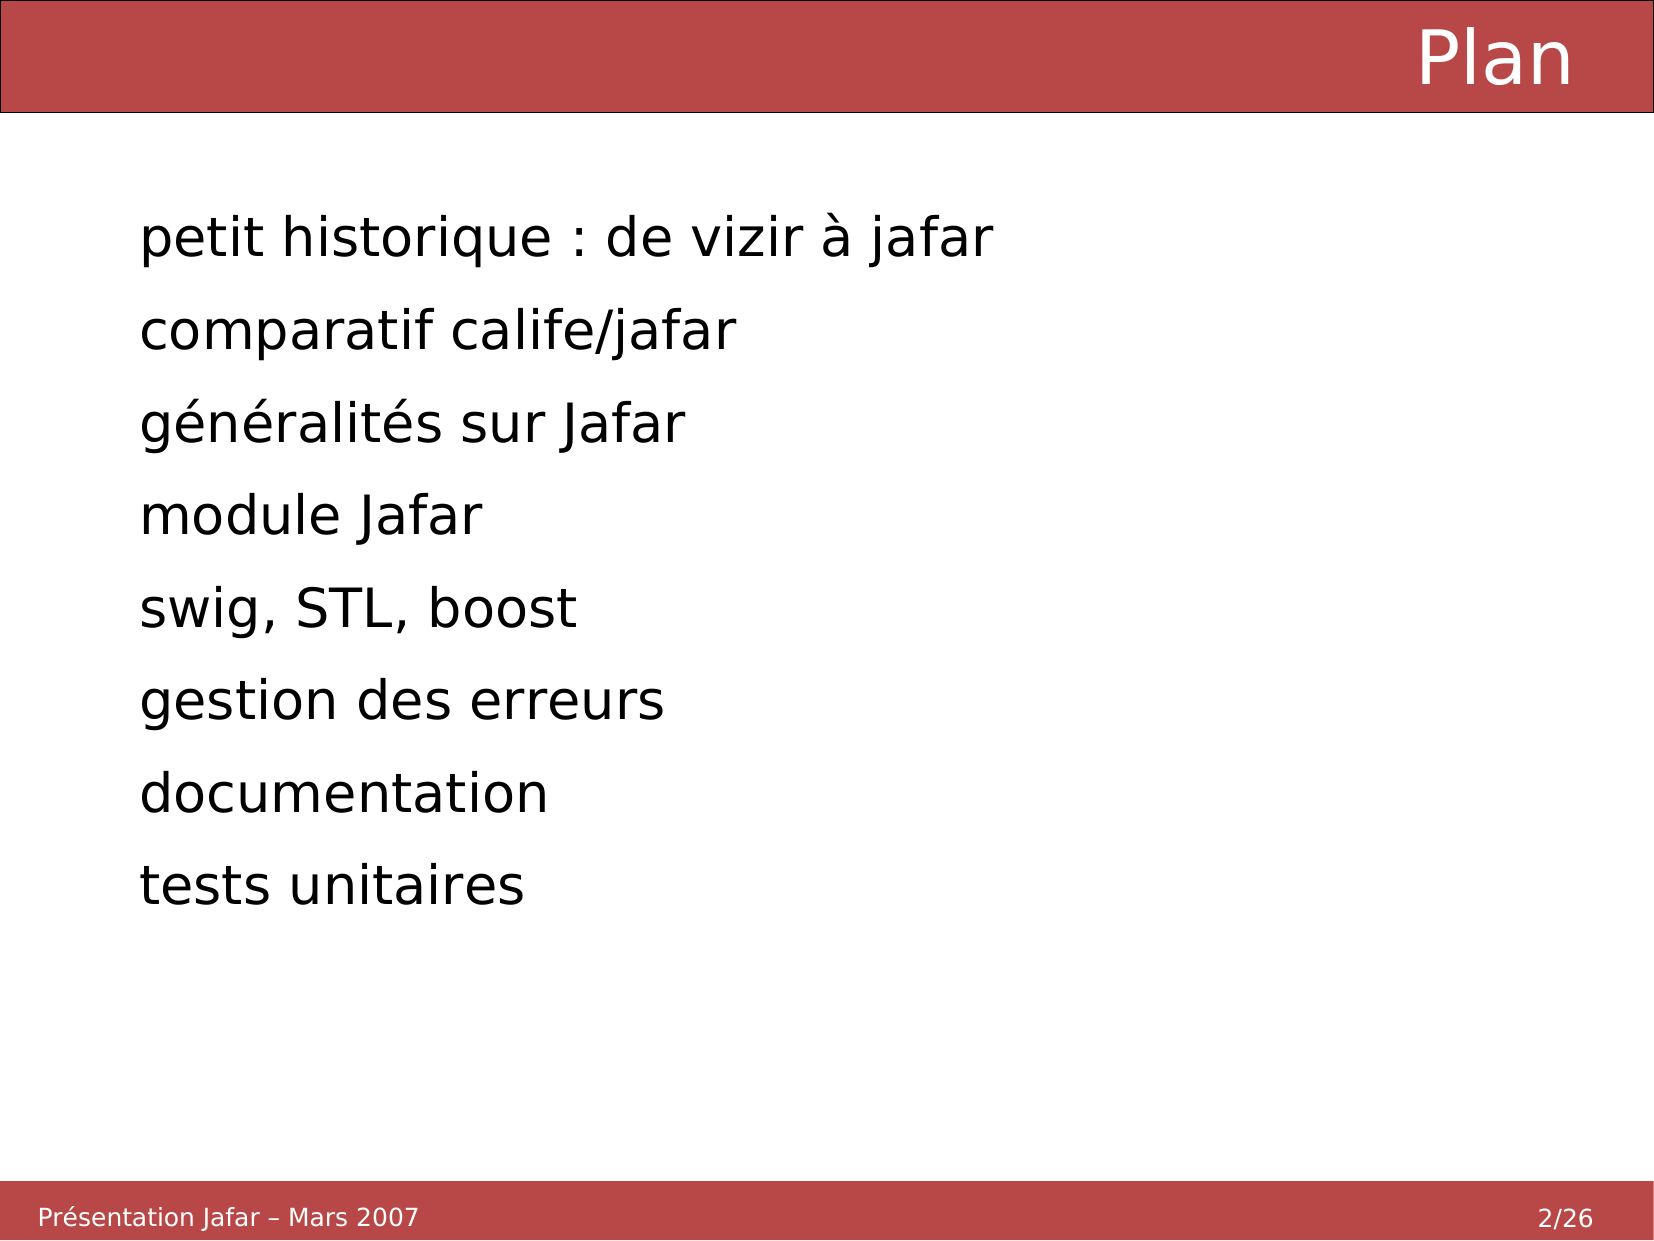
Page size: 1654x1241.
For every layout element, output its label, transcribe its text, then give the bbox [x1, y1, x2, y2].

list petit historique : de vizir à jafar comparatif calife/jafar généralités sur Jafar module Jafar swig, STL, boost gestion des erreurs documentation tests unitaires [121, 206, 1534, 1127]
title Plan [0, 0, 1654, 119]
